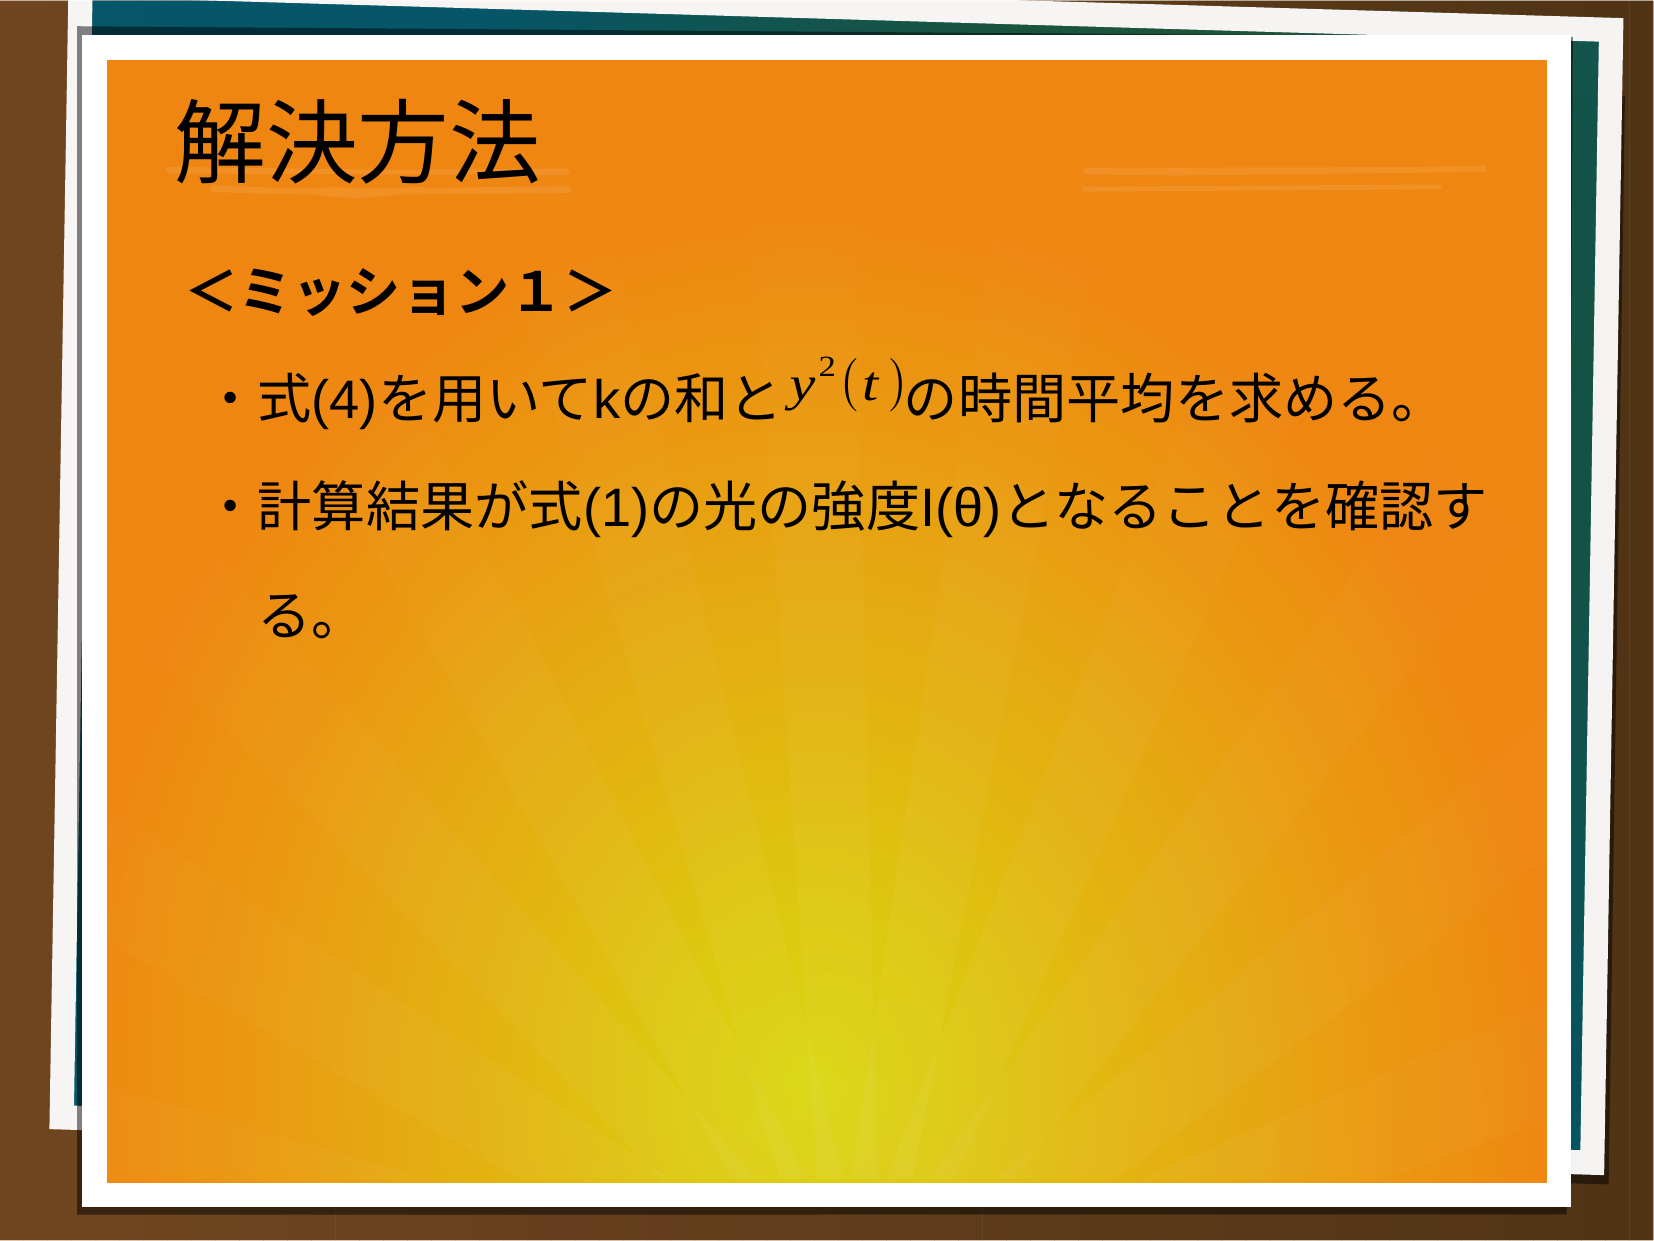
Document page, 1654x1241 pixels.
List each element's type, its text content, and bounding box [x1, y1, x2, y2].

list ＜ミッション１＞ ・式(4)を用いてkの和と の時間平均を求める。 ・計算結果が式(1)の光の強度I(θ)となることを確認す る。 [129, 248, 1548, 1170]
chart [767, 348, 920, 414]
title 解決方法 [82, 49, 1571, 225]
